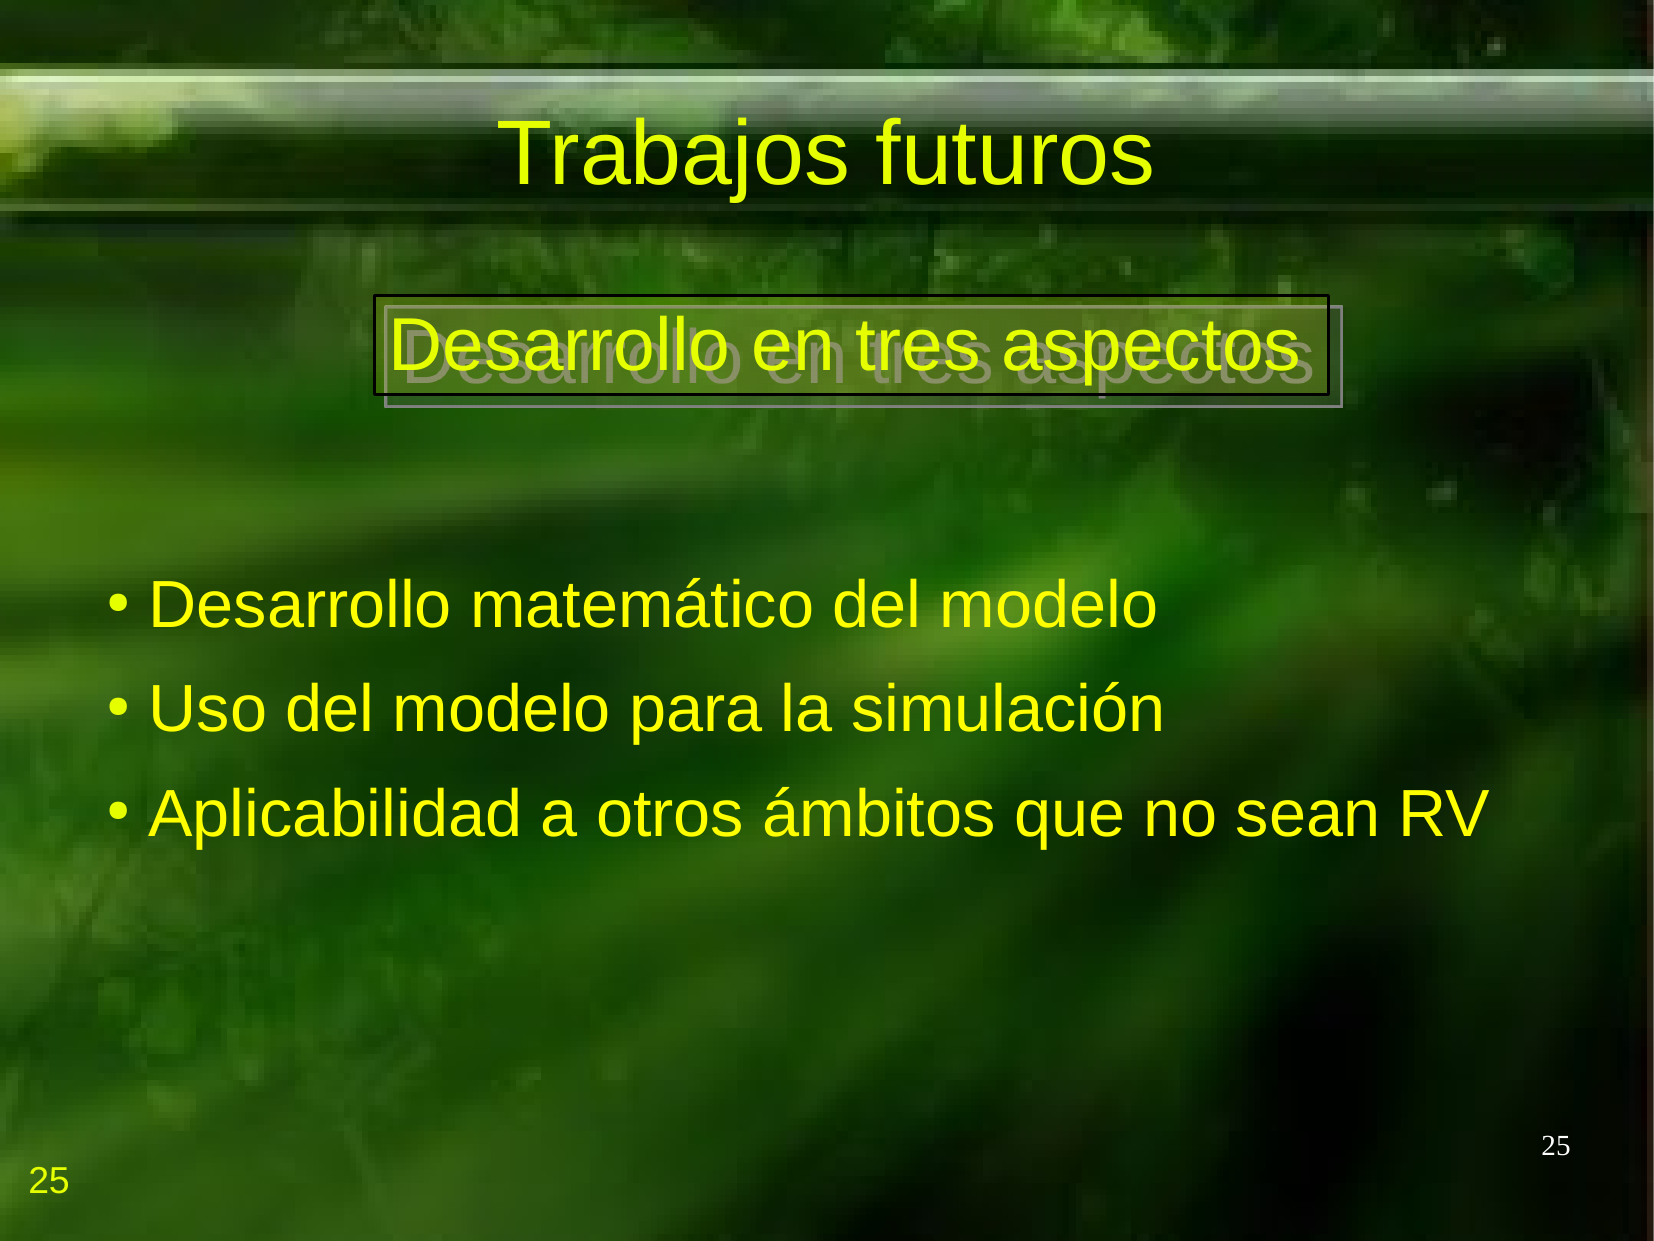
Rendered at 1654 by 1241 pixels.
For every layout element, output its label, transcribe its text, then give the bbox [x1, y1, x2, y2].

text_box <número> [13, 1151, 214, 1222]
picture [0, 0, 1654, 1241]
list Desarrollo matemático del modelo Uso del modelo para la simulación Aplicabilidad a otros ámbitos que no sean RV [106, 531, 1595, 886]
text_box Desarrollo en tres aspectos [374, 295, 1329, 395]
title Trabajos futuros [82, 49, 1571, 257]
